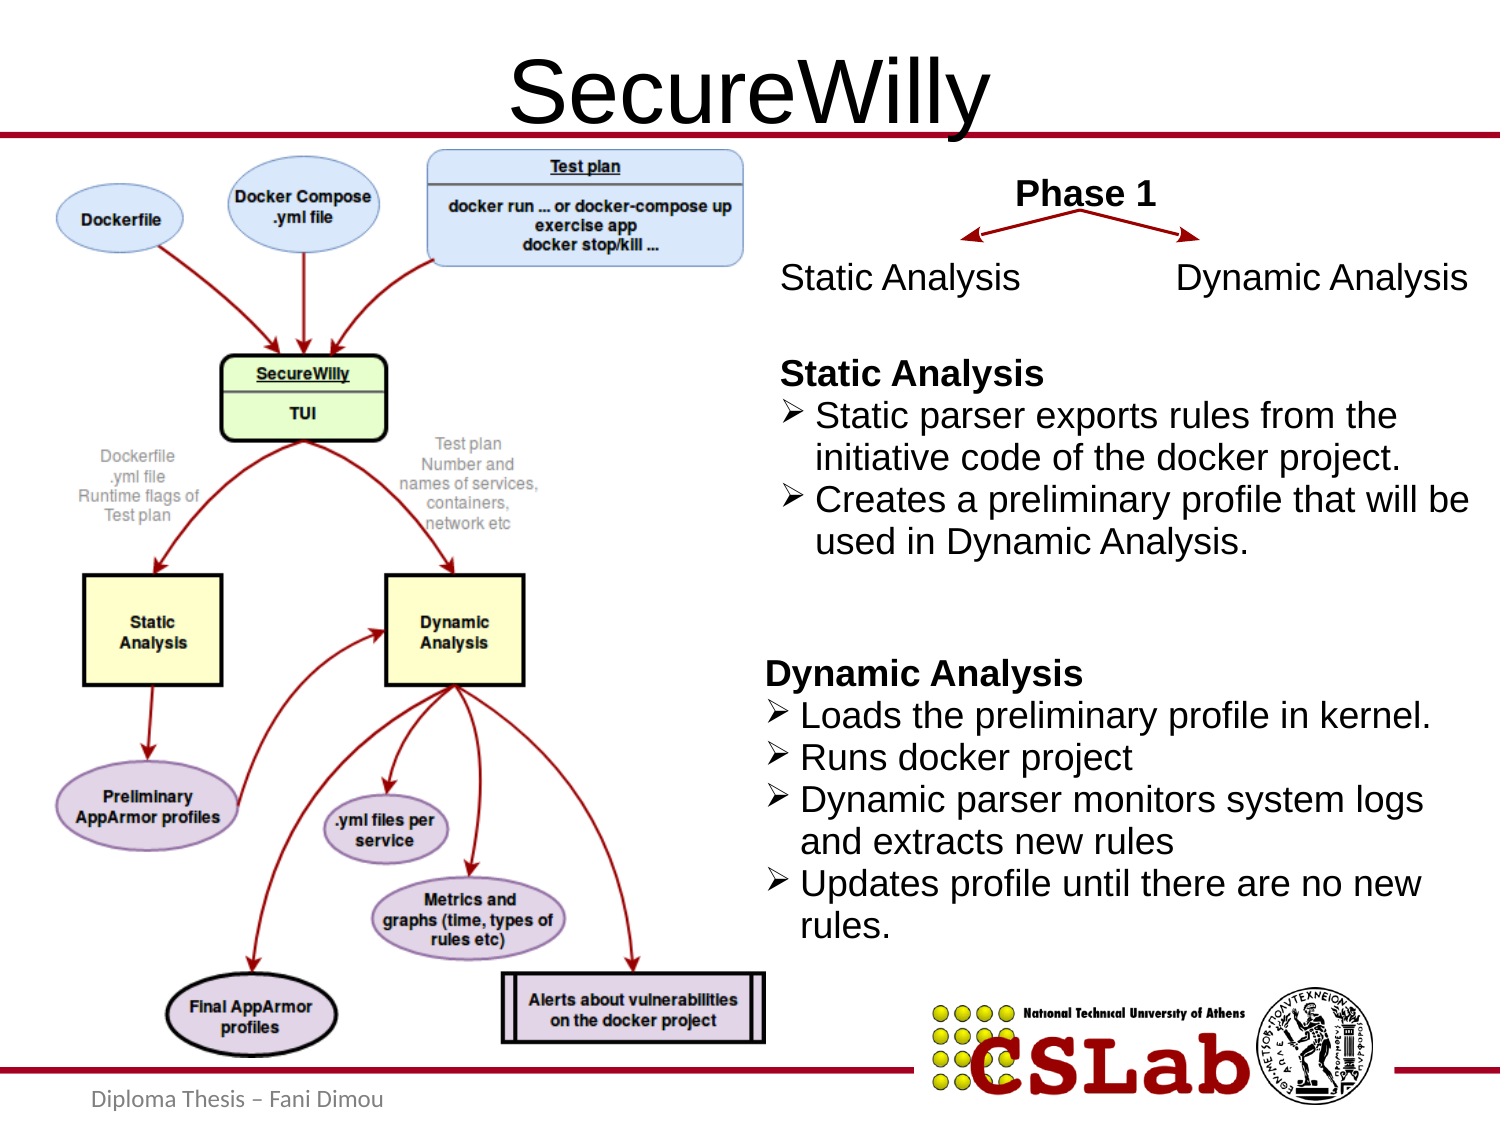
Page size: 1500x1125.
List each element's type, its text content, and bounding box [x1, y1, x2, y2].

text_box SecureWilly [74, 0, 1425, 180]
text_box Phase 1 Static Analysis Dynamic Analysis [765, 165, 1486, 307]
text_box Static Analysis Static parser exports rules from the initiative code of the docker project. Creates a preliminary profile that will be used in Dynamic Analysis. [765, 345, 1486, 570]
text_box Dynamic Analysis Loads the preliminary profile in kernel. Runs docker project Dynamic parser monitors system logs and extracts new rules Updates profile until there are no new rules. [750, 645, 1486, 954]
picture [925, 987, 1373, 1105]
picture [15, 149, 766, 1058]
